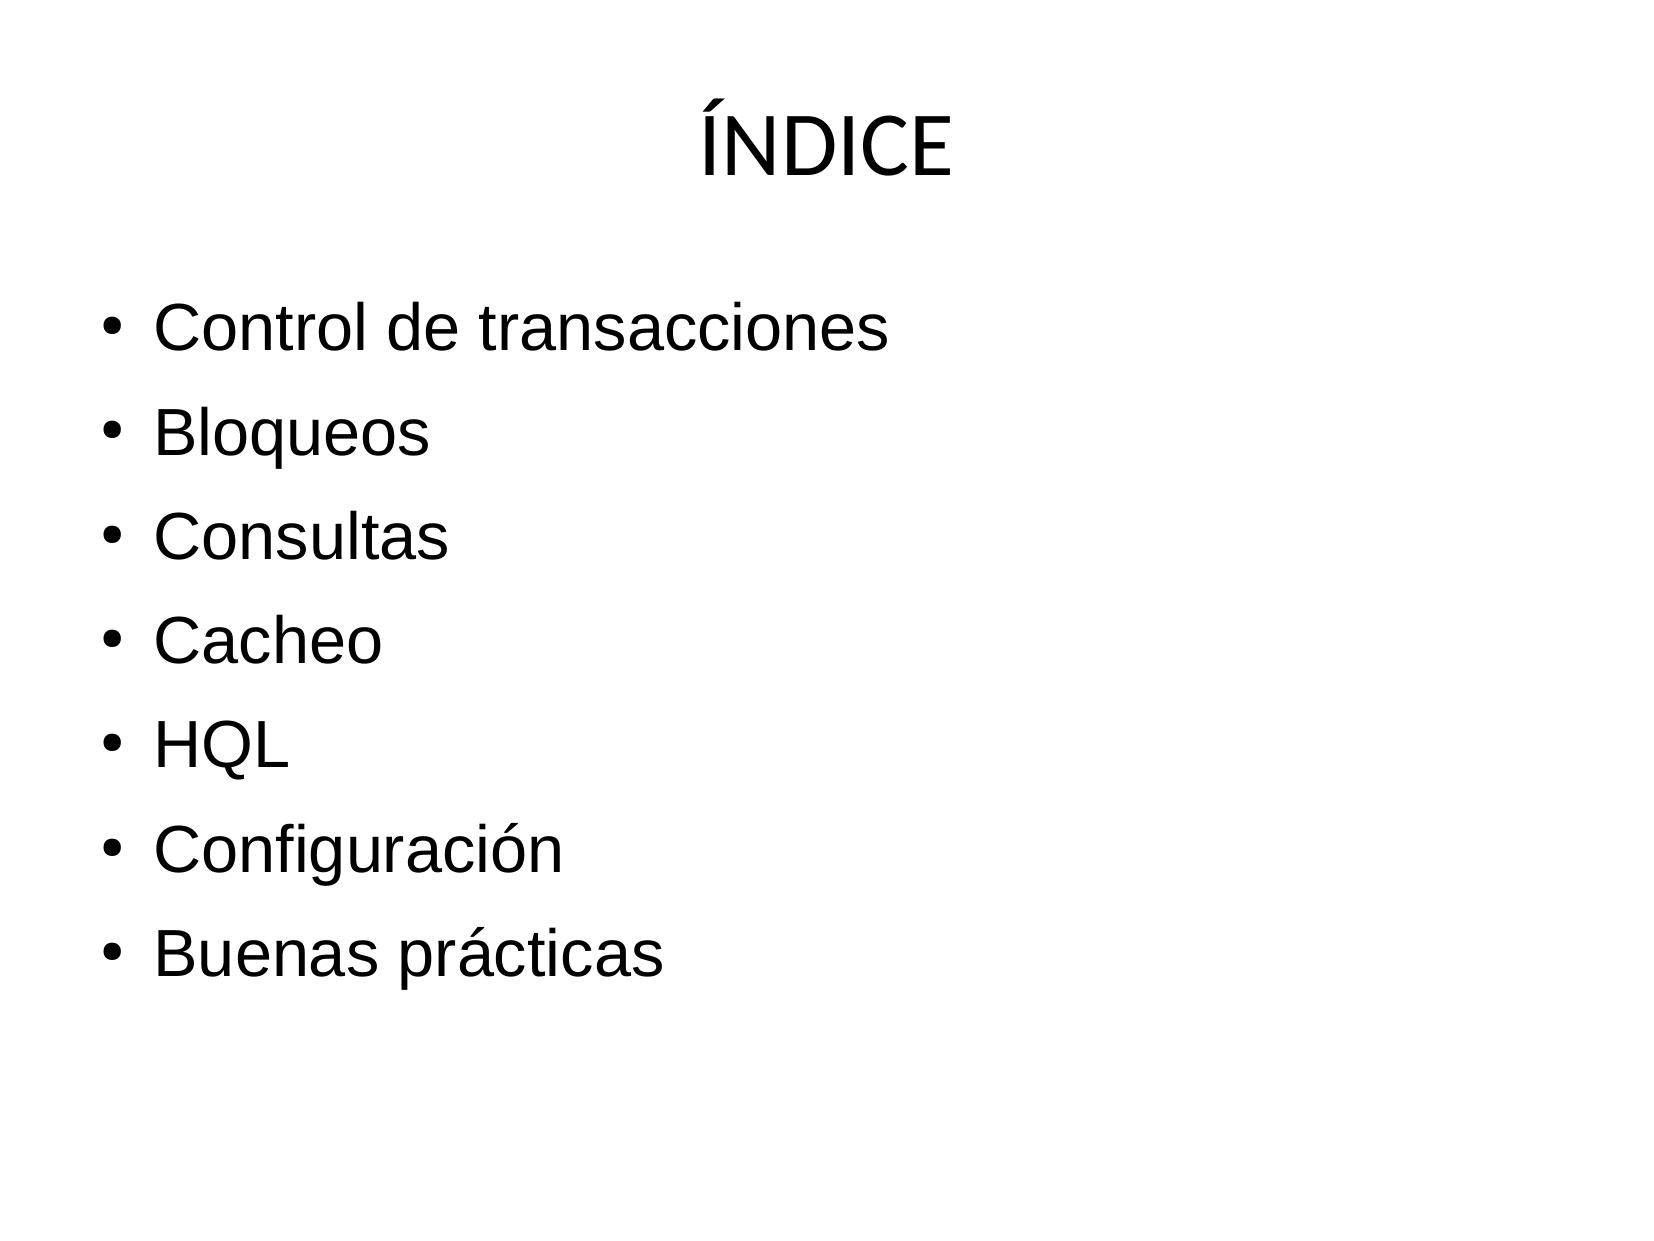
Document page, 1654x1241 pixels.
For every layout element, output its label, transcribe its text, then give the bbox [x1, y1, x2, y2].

list Control de transacciones Bloqueos Consultas Cacheo HQL Configuración Buenas prácticas [82, 290, 1571, 1200]
title ÍNDICE [82, 49, 1571, 257]
